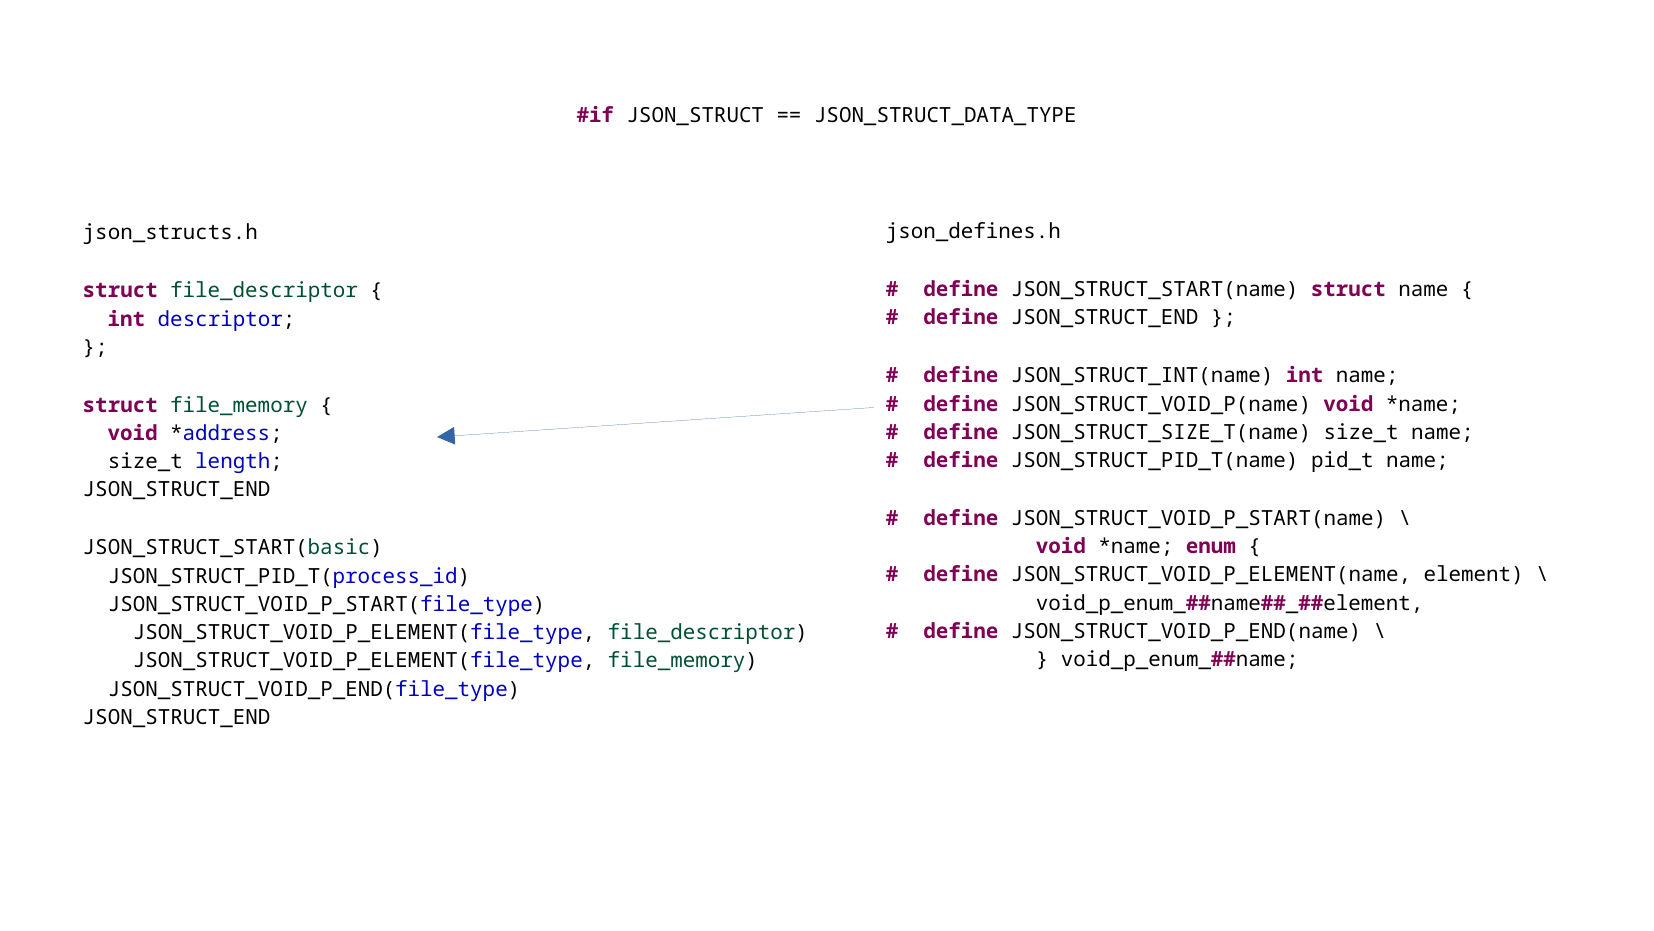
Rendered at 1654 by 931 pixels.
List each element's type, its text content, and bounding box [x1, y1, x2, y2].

title #if JSON_STRUCT == JSON_STRUCT_DATA_TYPE [82, 37, 1571, 193]
list json_structs.h struct file_descriptor { int descriptor; }; struct file_memory { void *address; size_t length; JSON_STRUCT_END JSON_STRUCT_START(basic) JSON_STRUCT_PID_T(process_id) JSON_STRUCT_VOID_P_START(file_type) JSON_STRUCT_VOID_P_ELEMENT(file_type, file_descriptor) JSON_STRUCT_VOID_P_ELEMENT(file_type, file_memory) JSON_STRUCT_VOID_P_END(file_type) JSON_STRUCT_END [82, 217, 827, 758]
list json_defines.h # define JSON_STRUCT_START(name) struct name { # define JSON_STRUCT_END }; # define JSON_STRUCT_INT(name) int name; # define JSON_STRUCT_VOID_P(name) void *name; # define JSON_STRUCT_SIZE_T(name) size_t name; # define JSON_STRUCT_PID_T(name) pid_t name; # define JSON_STRUCT_VOID_P_START(name) \ void *name; enum { # define JSON_STRUCT_VOID_P_ELEMENT(name, element) \ void_p_enum_##name##_##element, # define JSON_STRUCT_VOID_P_END(name) \ } void_p_enum_##name; [885, 216, 1571, 756]
